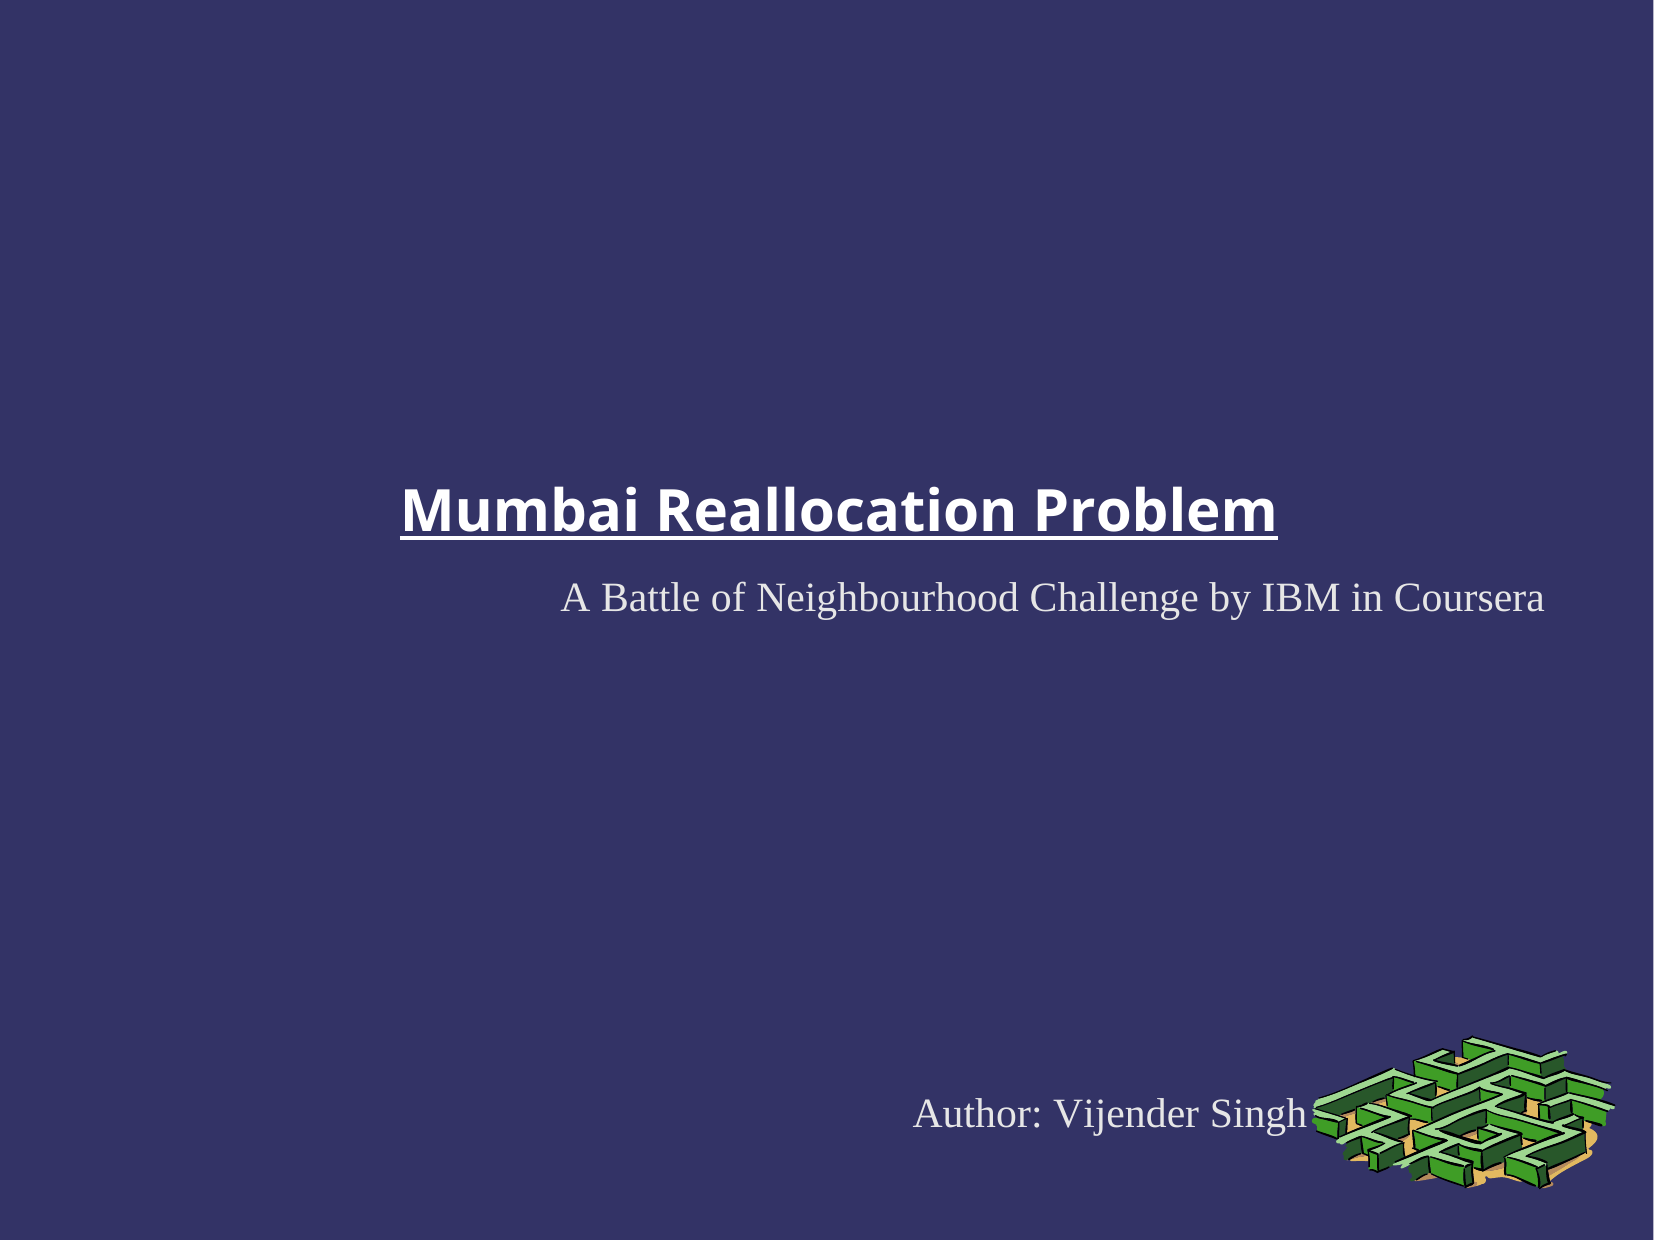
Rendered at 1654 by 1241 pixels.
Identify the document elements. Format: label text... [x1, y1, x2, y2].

title Mumbai Reallocation Problem [132, 405, 1546, 613]
text_box Author: Vijender Singh [825, 1050, 1396, 1177]
subtitle A Battle of Neighbourhood Challenge by IBM in Coursera [440, 503, 1654, 691]
